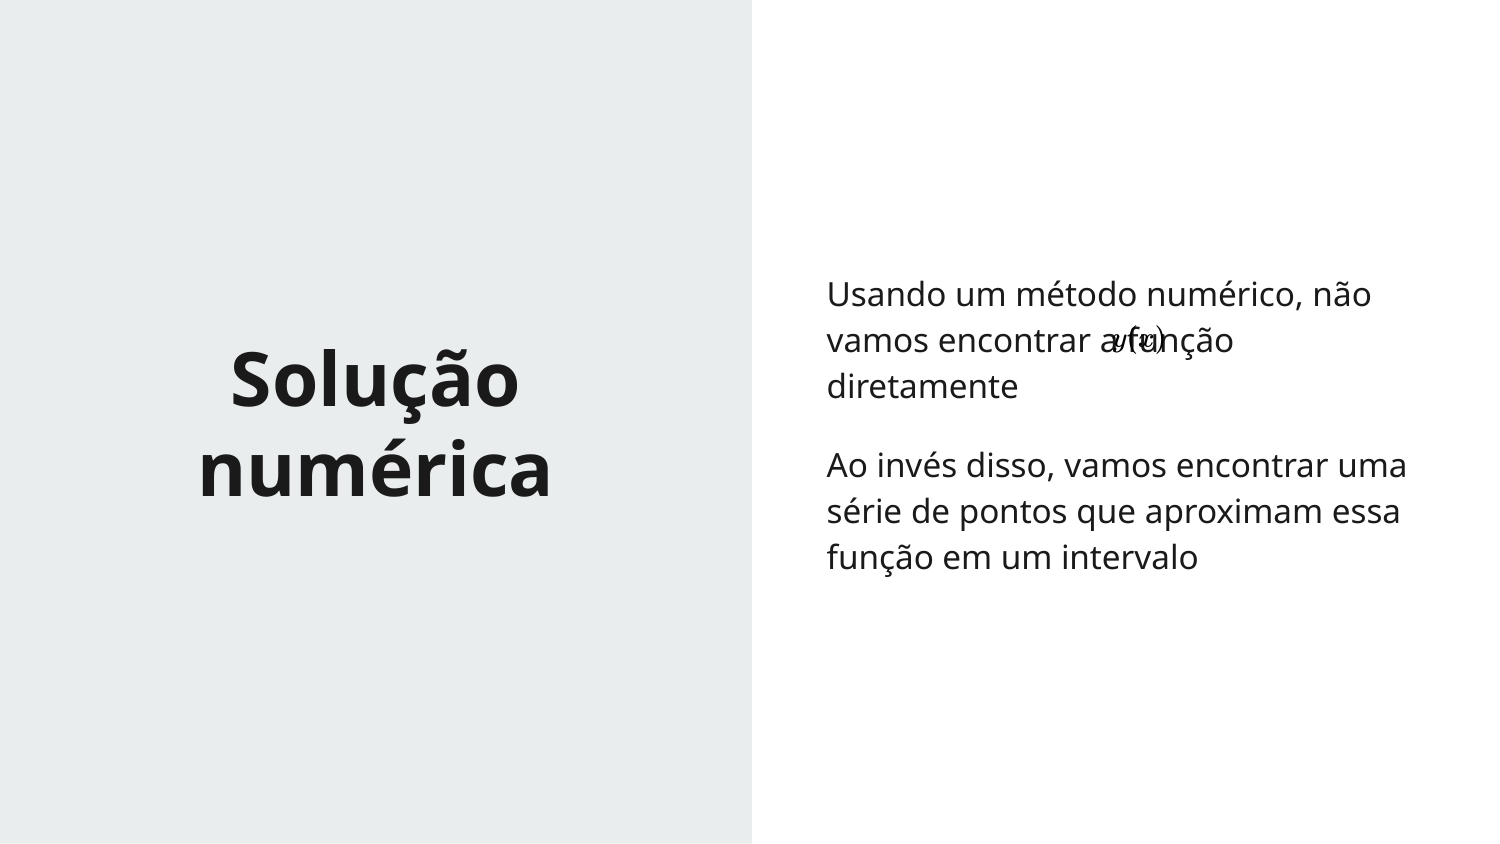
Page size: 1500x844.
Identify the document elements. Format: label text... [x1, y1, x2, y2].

list Usando um método numérico, não vamos encontrar a função diretamente Ao invés disso, vamos encontrar uma série de pontos que aproximam essa função em um intervalo [811, 91, 1445, 753]
picture [1112, 323, 1166, 357]
title Solução numérica [59, 91, 693, 753]
